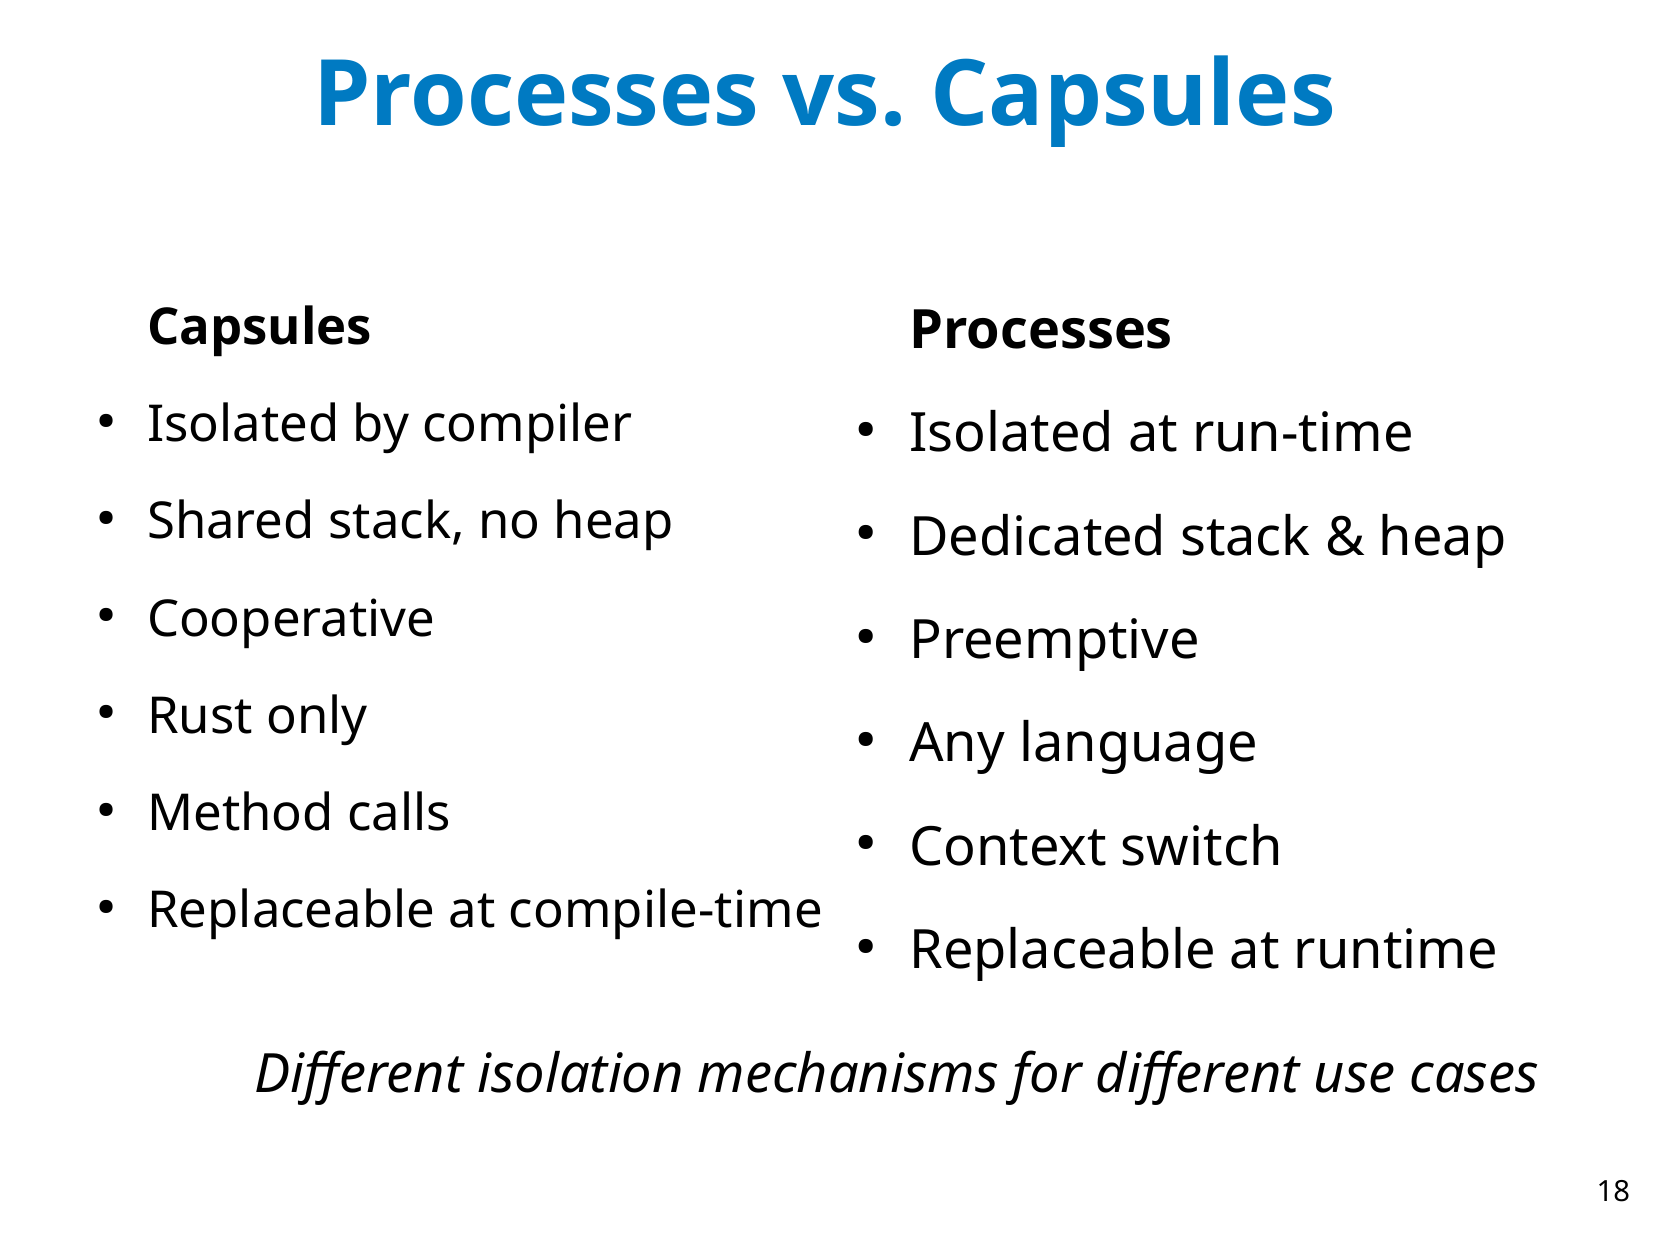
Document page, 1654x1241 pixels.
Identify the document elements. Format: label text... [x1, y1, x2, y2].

list Processes Isolated at run-time Dedicated stack & heap Preemptive Any language Context switch Replaceable at runtime [838, 290, 1584, 1010]
text_box Processes vs. Capsules [0, 0, 1651, 181]
text_box Different isolation mechanisms for different use cases [239, 1026, 1442, 1119]
list Capsules Isolated by compiler Shared stack, no heap Cooperative Rust only Method calls Replaceable at compile-time [80, 290, 828, 1010]
